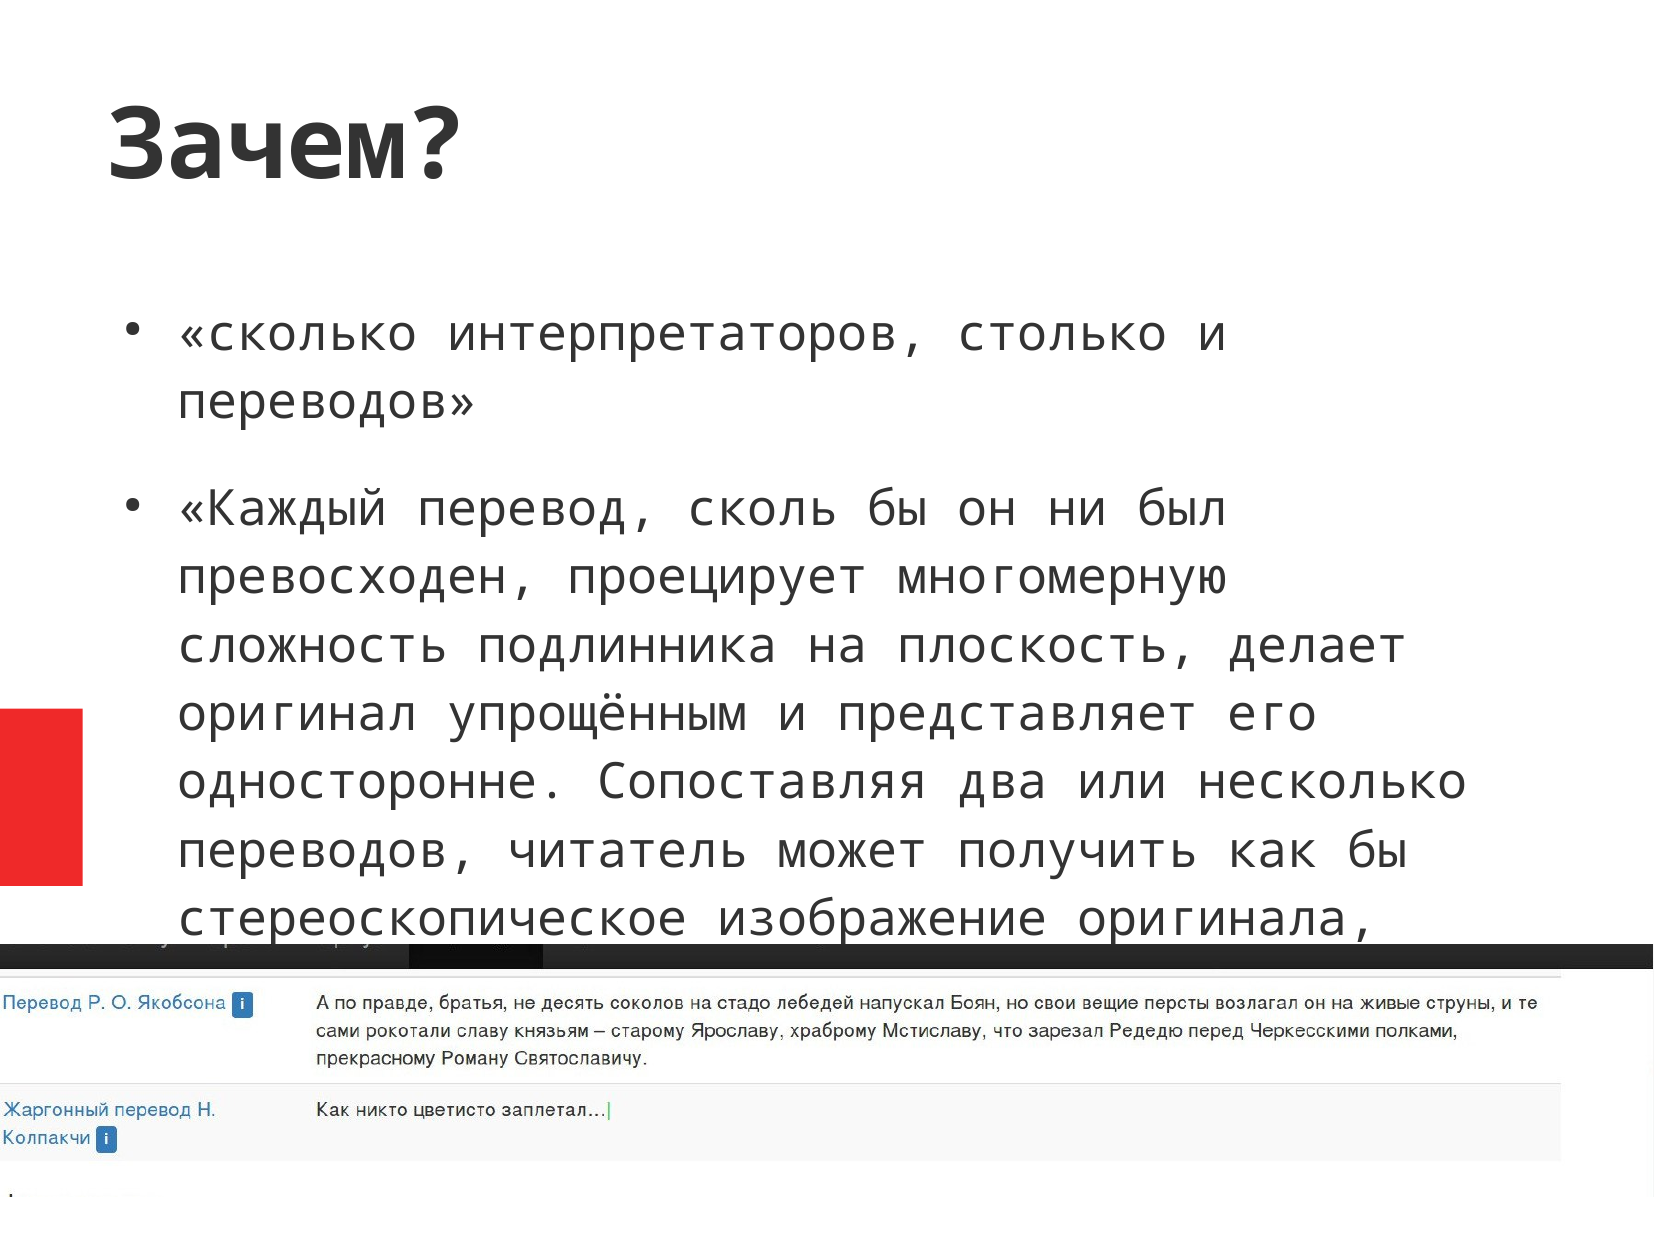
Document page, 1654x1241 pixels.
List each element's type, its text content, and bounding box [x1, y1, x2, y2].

title Зачем? [106, 18, 1512, 260]
picture [0, 944, 1654, 1197]
list «сколько интерпретаторов, столько и переводов» «Каждый перевод, сколь бы он ни был превосходен, проецирует многомерную сложность подлинника на плоскость, делает оригинал упрощённым и представляет его односторонне. Сопоставляя два или несколько переводов, читатель может получить как бы стереоскопическое изображение оригинала, увидеть его с разных сторон» [106, 296, 1512, 944]
